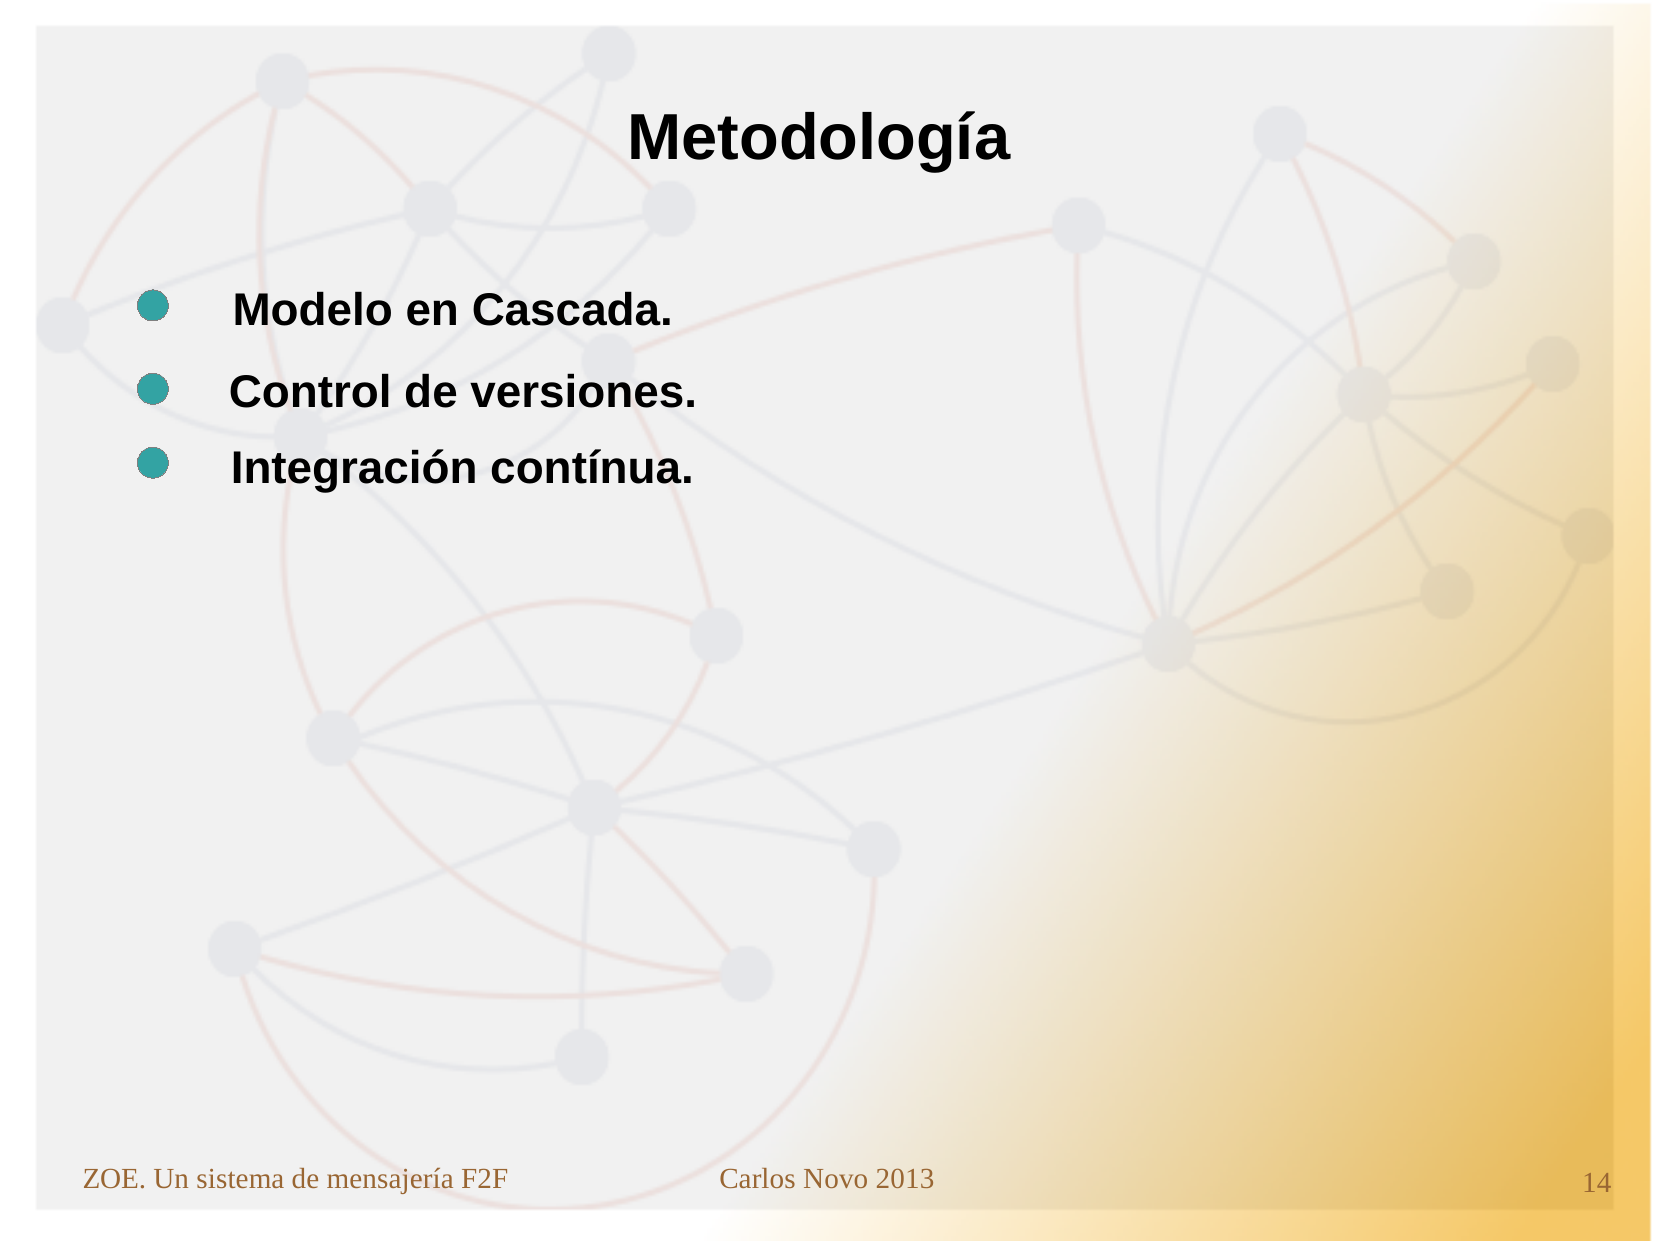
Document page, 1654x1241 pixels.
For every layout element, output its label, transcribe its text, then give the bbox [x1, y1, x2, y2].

text_box [137, 289, 169, 321]
picture [0, 0, 1654, 1241]
subtitle Metodología [91, 92, 1547, 182]
text_box [137, 447, 169, 479]
text_box [137, 373, 169, 405]
text_box Control de versiones. [214, 358, 722, 426]
text_box Integración contínua. [216, 434, 719, 503]
text_box Modelo en Cascada. [218, 276, 697, 345]
